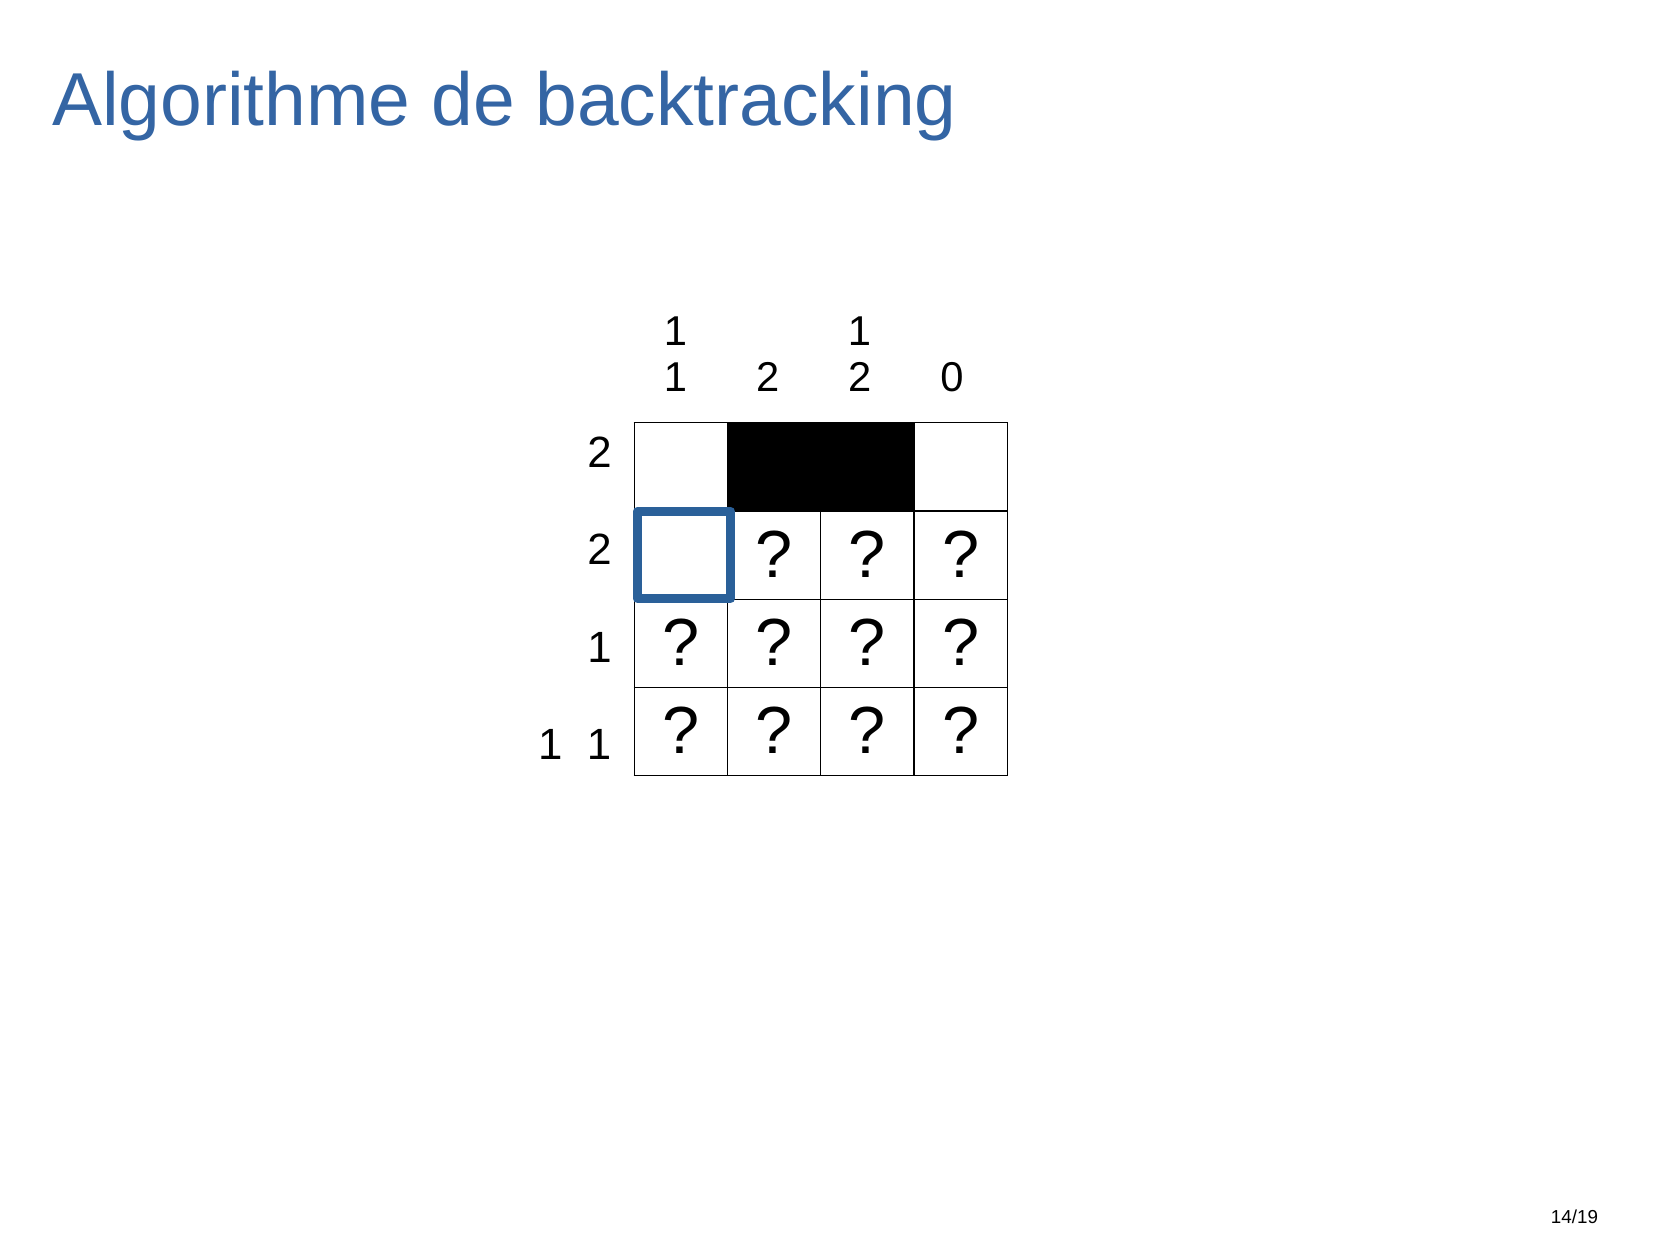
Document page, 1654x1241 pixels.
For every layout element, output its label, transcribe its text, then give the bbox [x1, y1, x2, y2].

text_box 1 1 1 2 2 0 [637, 300, 992, 408]
text_box Algorithme de backtracking [37, 50, 976, 151]
text_box 14/19 [1536, 1198, 1613, 1235]
table_cell ? [821, 512, 913, 599]
table_header [635, 423, 727, 507]
text_box 2 2 1 1 1 [523, 420, 633, 826]
table_header [915, 423, 1007, 510]
table_cell ? [728, 688, 820, 775]
table_cell ? [821, 600, 913, 687]
table_cell [642, 516, 726, 594]
table_cell ? [915, 688, 1007, 775]
table_cell ? [821, 688, 913, 775]
table_header [728, 423, 820, 510]
table_header [821, 423, 913, 510]
table_cell ? [635, 688, 727, 775]
table_cell ? [728, 600, 820, 687]
table_cell ? [915, 600, 1007, 687]
table_cell ? [915, 512, 1007, 599]
table_cell ? [635, 603, 727, 687]
table_cell ? [735, 512, 820, 599]
